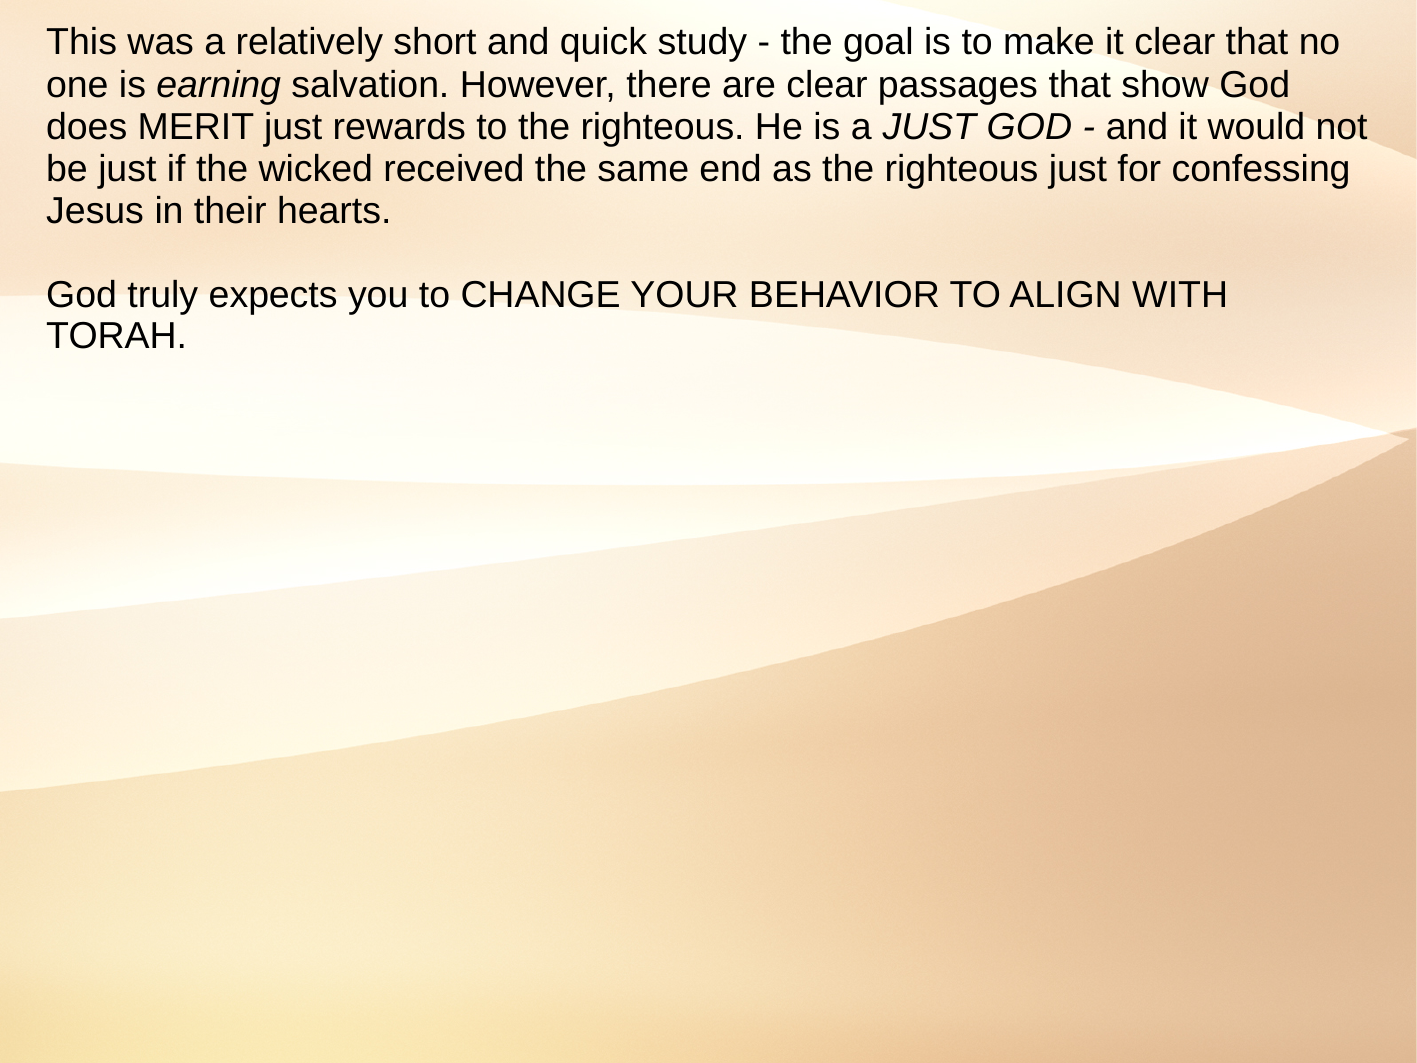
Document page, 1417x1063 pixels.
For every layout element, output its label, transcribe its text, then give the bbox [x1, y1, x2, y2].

picture [0, 0, 1417, 1063]
text_box This was a relatively short and quick study - the goal is to make it clear that no one is earning salvation. However, there are clear passages that show God does MERIT just rewards to the righteous. He is a JUST GOD - and it would not be just if the wicked received the same end as the righteous just for confessing Jesus in their hearts. God truly expects you to CHANGE YOUR BEHAVIOR TO ALIGN WITH TORAH. [31, 13, 1395, 1032]
